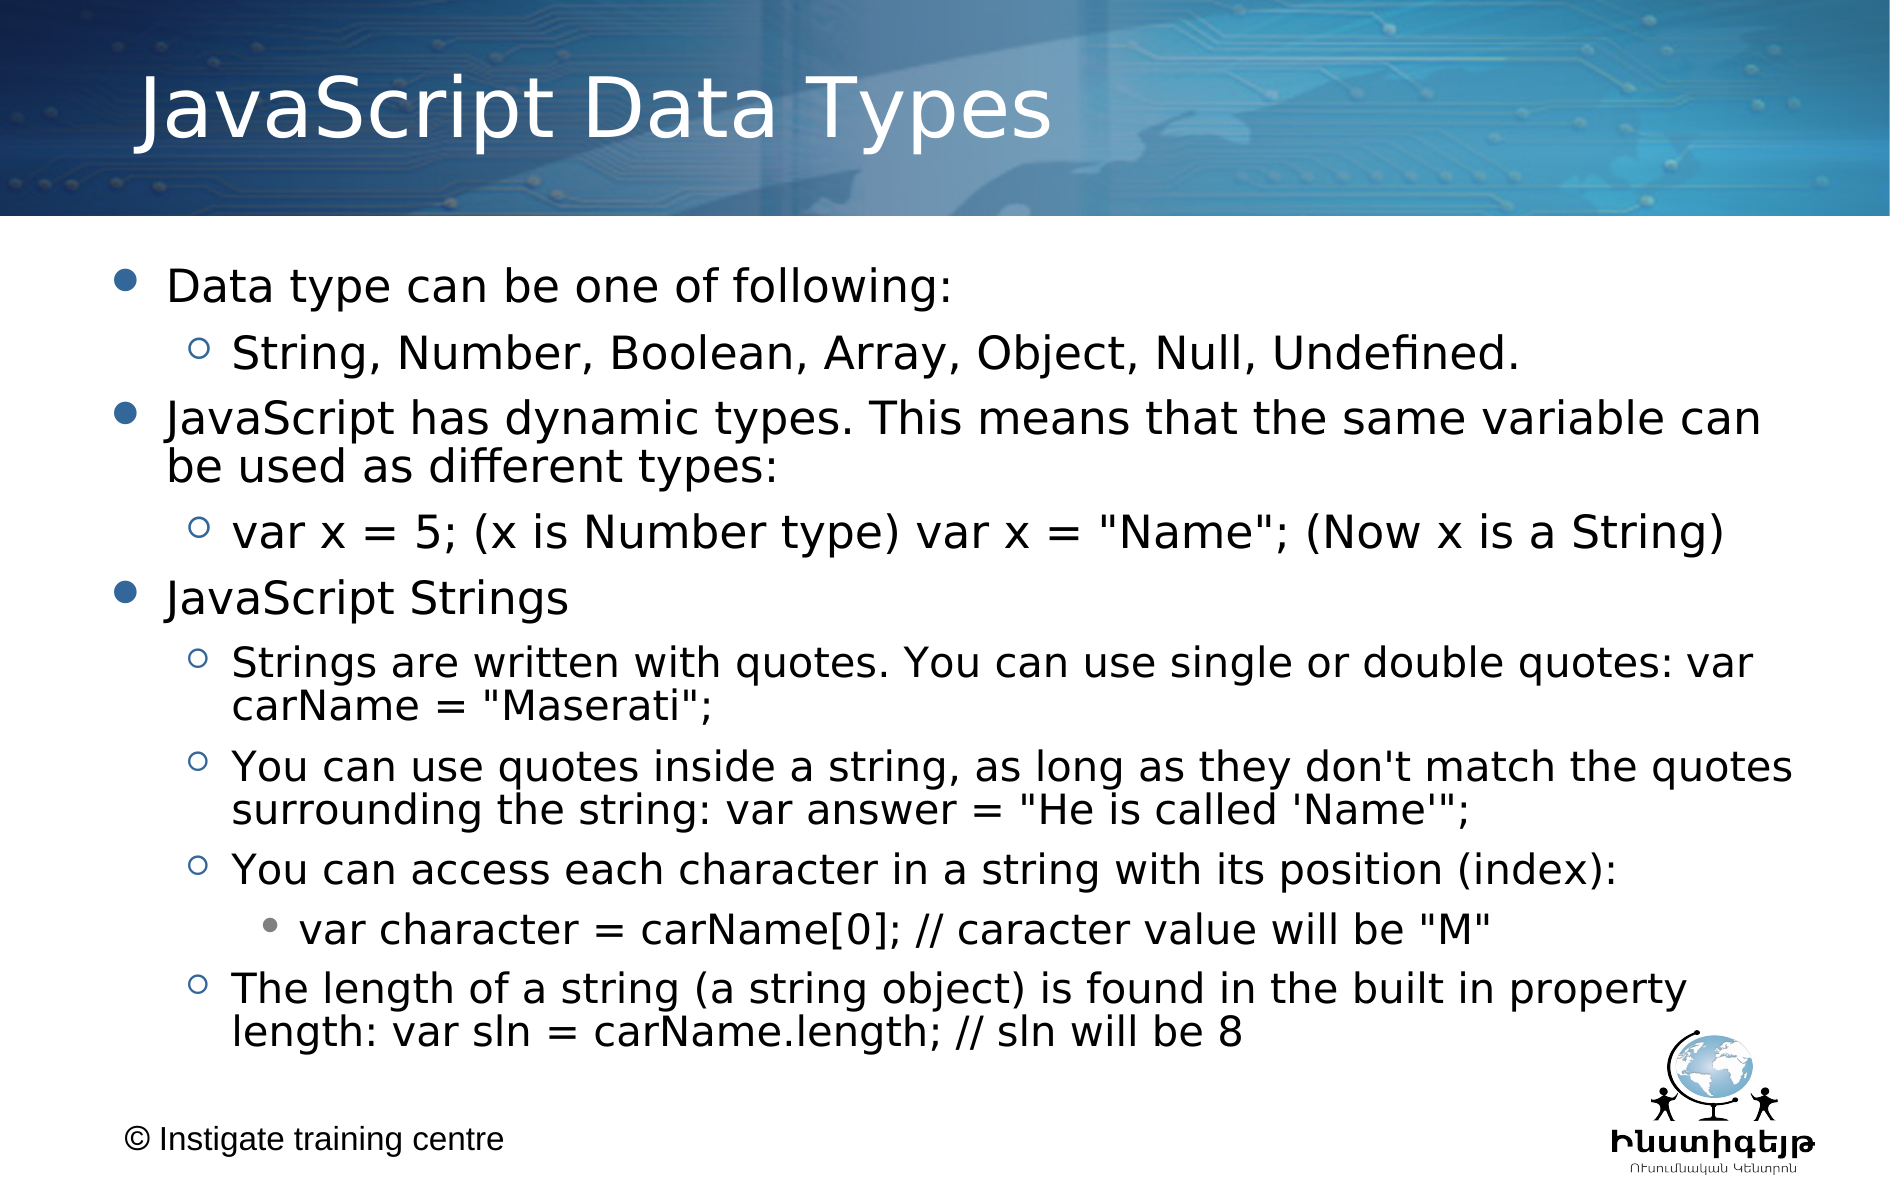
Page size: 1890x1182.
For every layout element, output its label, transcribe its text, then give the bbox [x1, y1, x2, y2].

picture [1612, 1030, 1815, 1175]
list Data type can be one of following: String, Number, Boolean, Array, Object, Null, Undefined. JavaScript has dynamic types. This means that the same variable can be used as different types: var x = 5; (x is Number type) var x = "Name"; (Now x is a String) JavaScript Strings Strings are written with quotes. You can use single or double quotes: var carName = "Maserati"; You can use quotes inside a string, as long as they don't match the quotes surrounding the string: var answer = "He is called 'Name'"; You can access each character in a string with its position (index): var character = carName[0]; // caracter value will be "M" The length of a string (a string object) is found in the built in property length: var sln = carName.length; // sln will be 8 [110, 264, 1801, 293]
picture [0, 0, 1890, 216]
